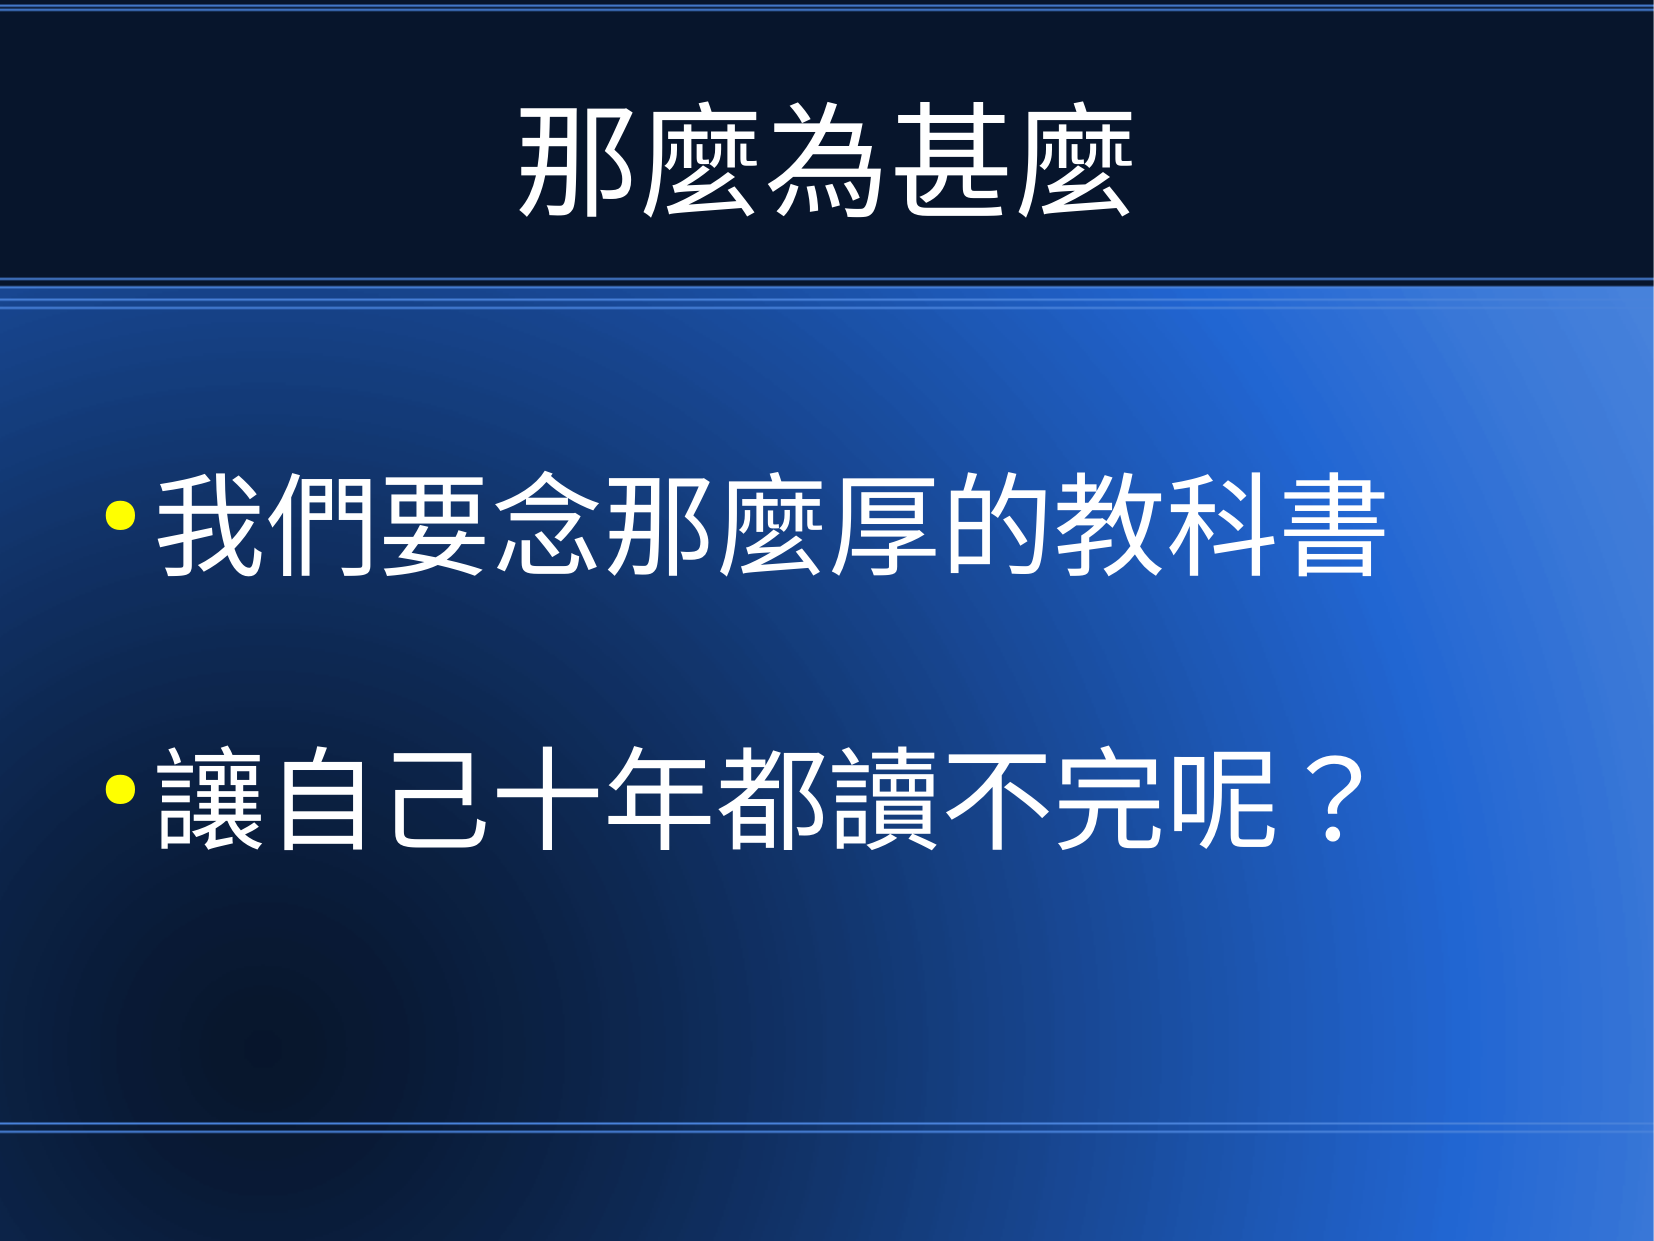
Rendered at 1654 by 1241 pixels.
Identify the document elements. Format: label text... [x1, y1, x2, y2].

list 我們要念那麼厚的教科書 讓自己十年都讀不完呢？ [82, 355, 1571, 1241]
picture [0, 0, 1654, 1241]
title 那麼為甚麼 [82, 49, 1571, 257]
